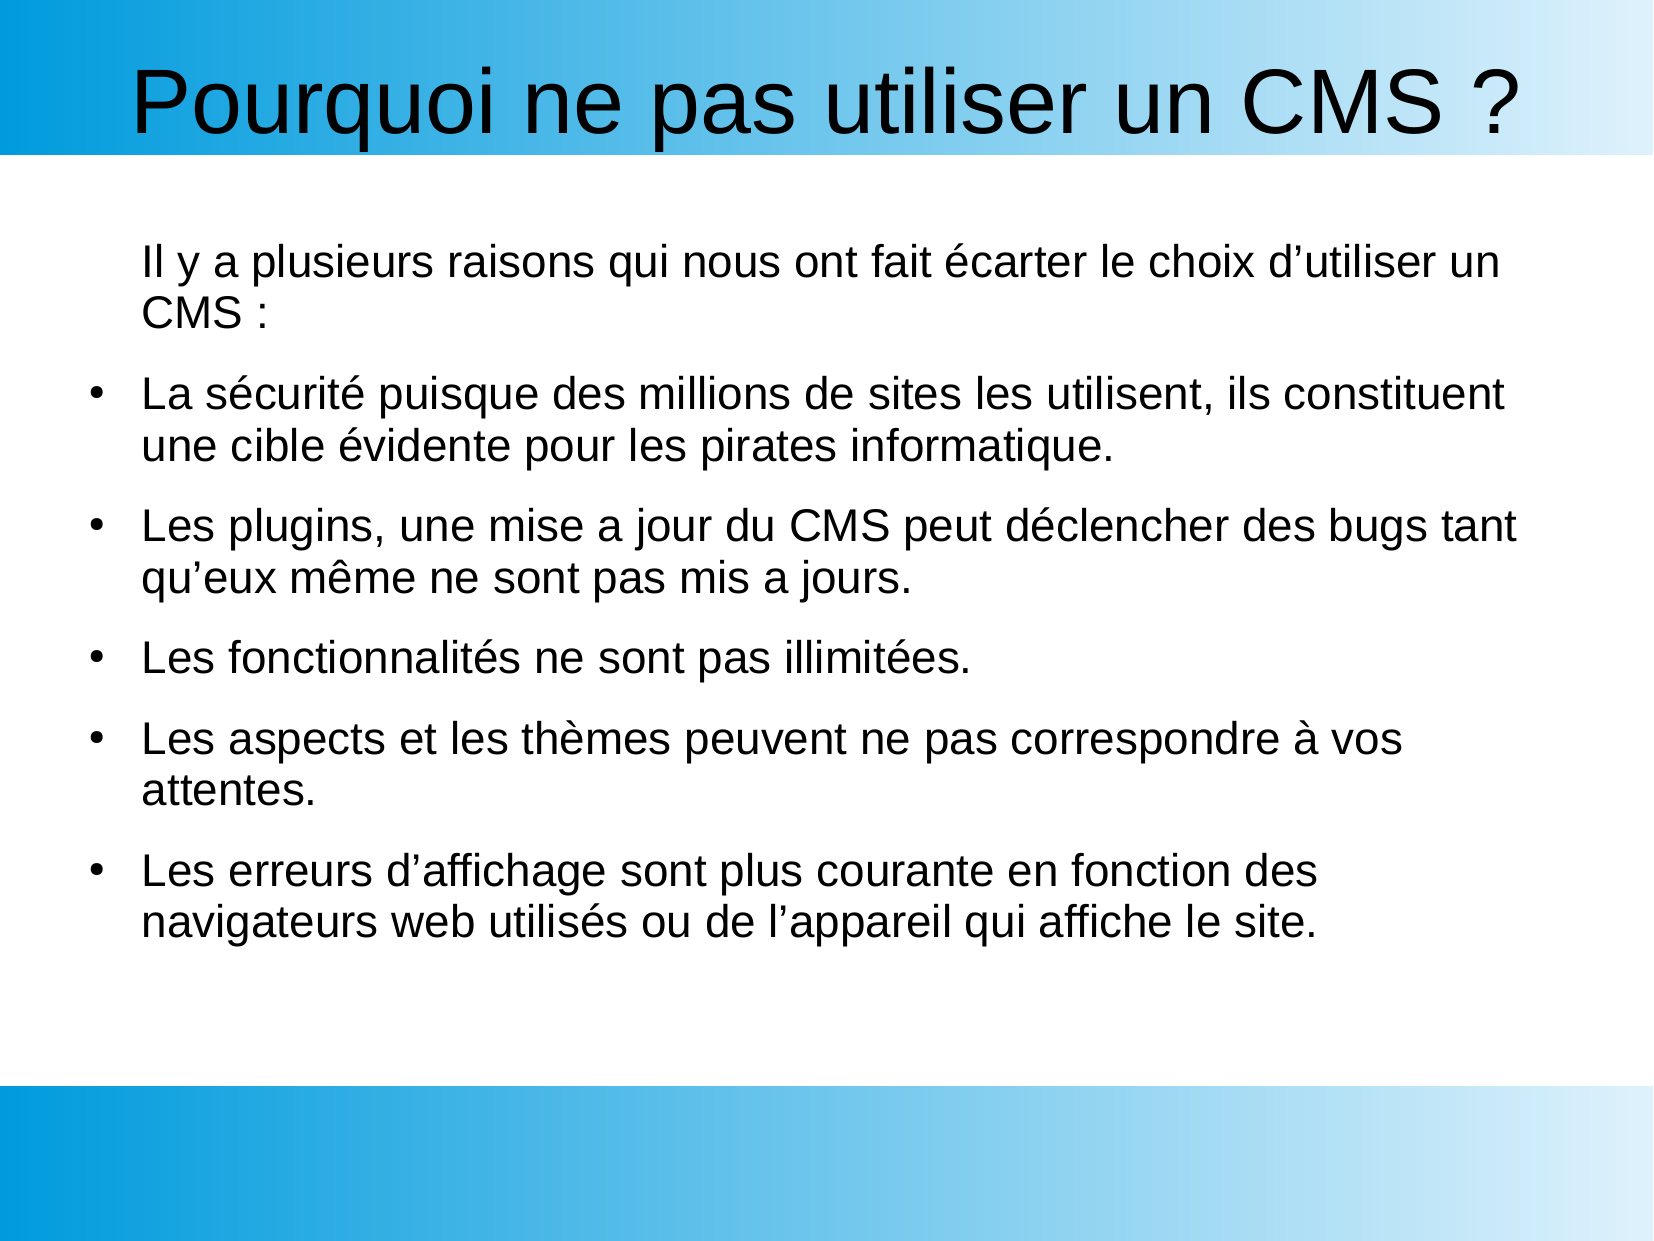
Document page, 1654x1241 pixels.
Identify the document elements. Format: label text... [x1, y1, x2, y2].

list Il y a plusieurs raisons qui nous ont fait écarter le choix d’utiliser un CMS : La sécurité puisque des millions de sites les utilisent, ils constituent une cible évidente pour les pirates informatique. Les plugins, une mise a jour du CMS peut déclencher des bugs tant qu’eux même ne sont pas mis a jours. Les fonctionnalités ne sont pas illimitées. Les aspects et les thèmes peuvent ne pas correspondre à vos attentes. Les erreurs d’affichage sont plus courante en fonction des navigateurs web utilisés ou de l’appareil qui affiche le site. [70, 236, 1560, 956]
title Pourquoi ne pas utiliser un CMS ? [82, 49, 1571, 155]
